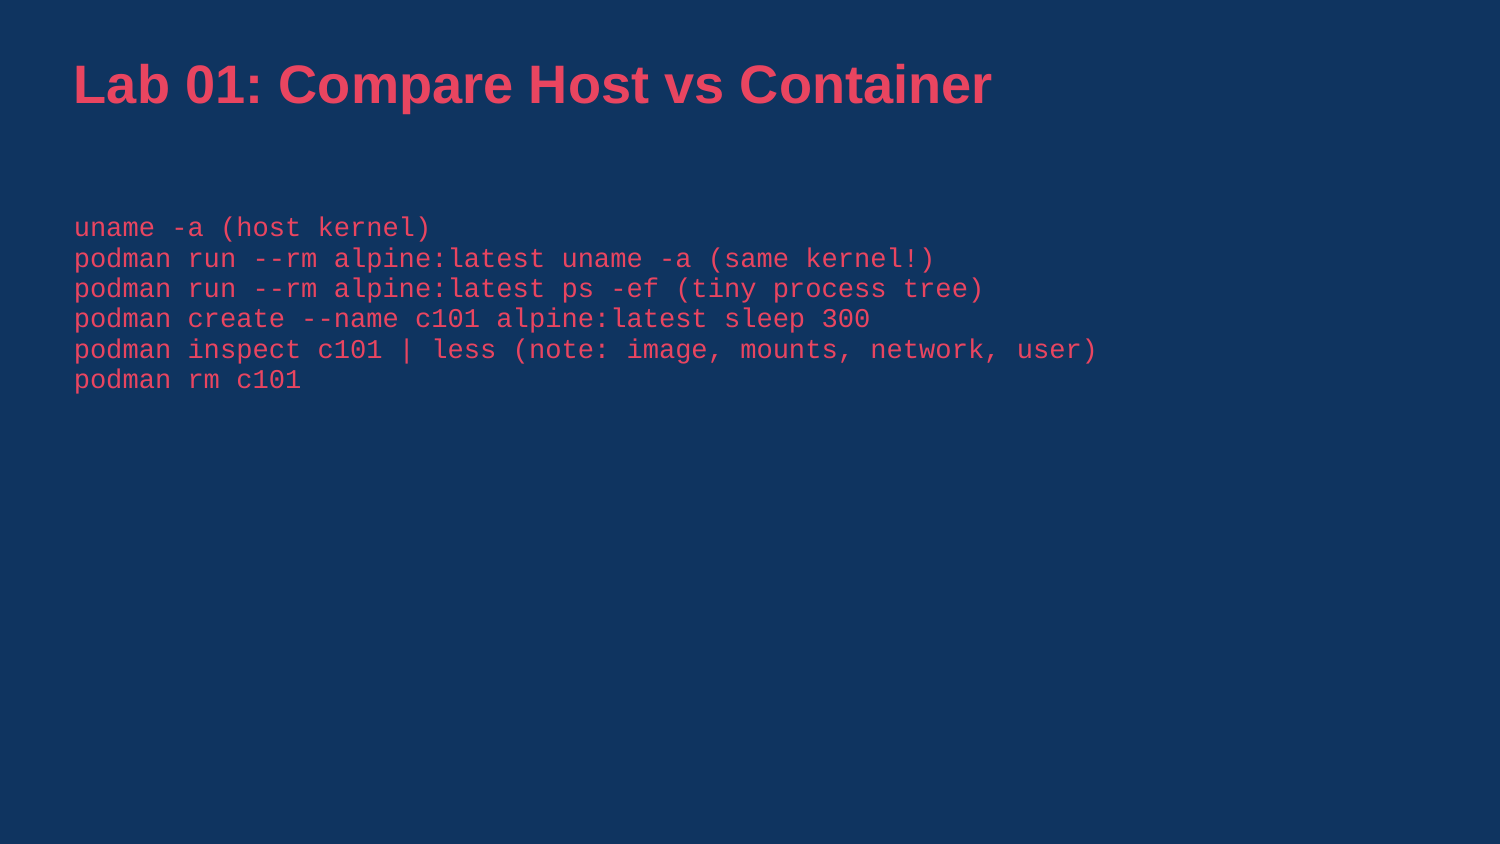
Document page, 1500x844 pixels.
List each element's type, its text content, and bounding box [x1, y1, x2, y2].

title Lab 01: Compare Host vs Container [59, 47, 1441, 166]
text_box uname -a (host kernel) podman run --rm alpine:latest uname -a (same kernel!) podman run --rm alpine:latest ps -ef (tiny process tree) podman create --name c101 alpine:latest sleep 300 podman inspect c101 | less (note: image, mounts, network, user) podman rm c101 [59, 206, 1441, 798]
